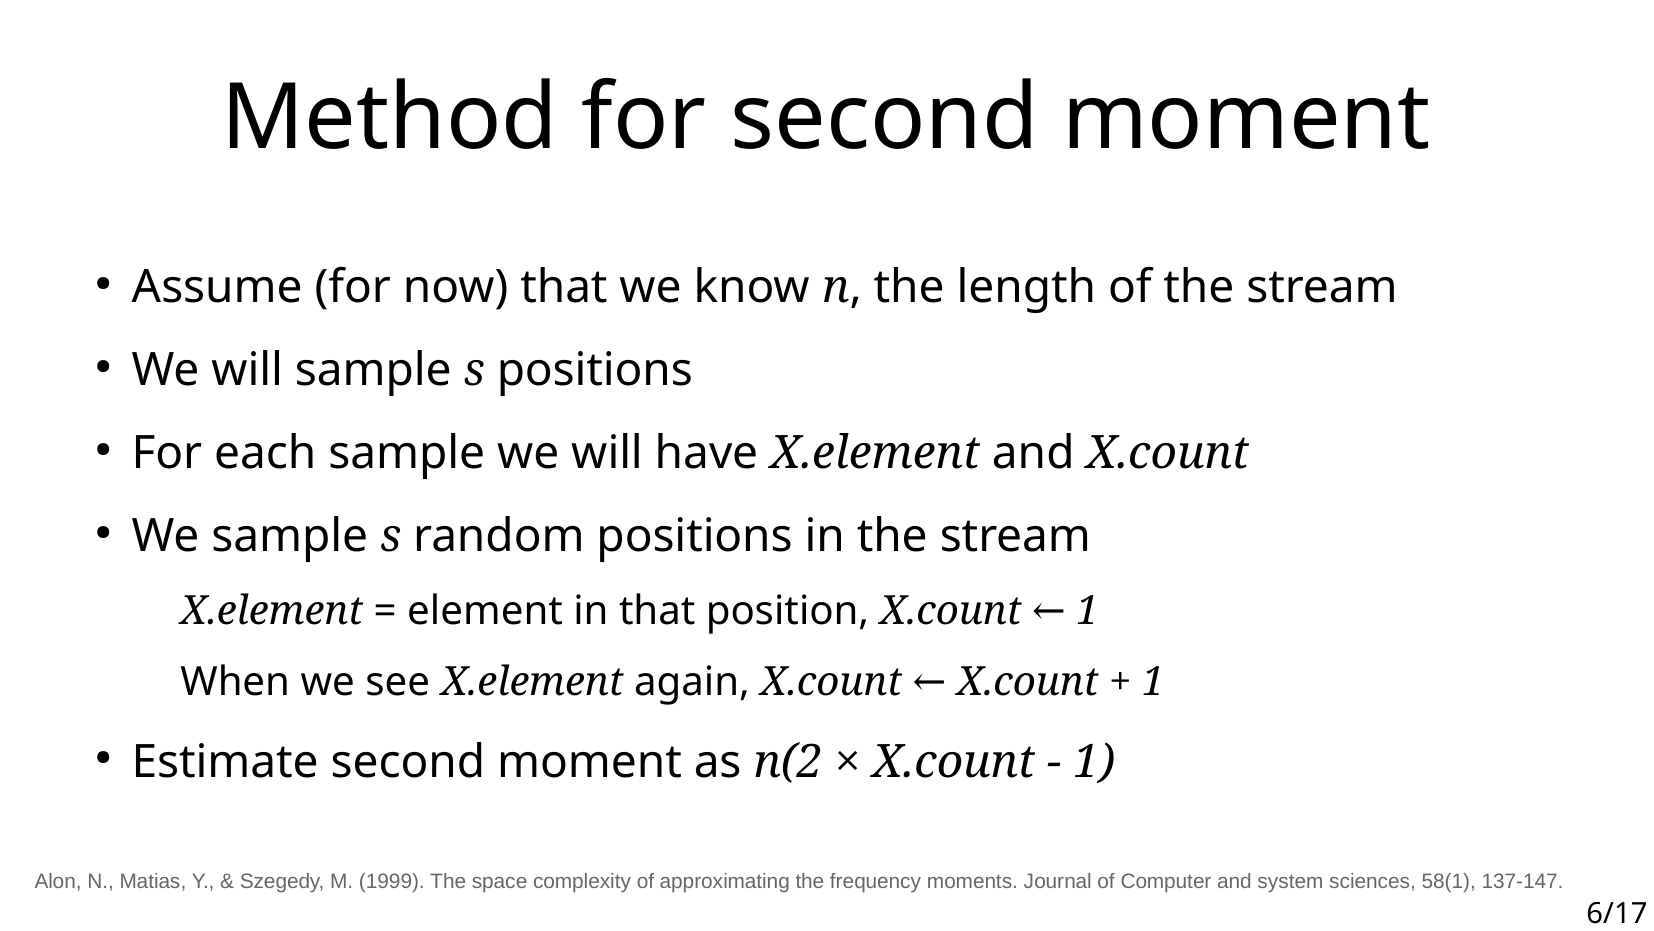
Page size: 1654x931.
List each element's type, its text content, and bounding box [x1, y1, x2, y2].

text_box Alon, N., Matias, Y., & Szegedy, M. (1999). The space complexity of approximating the frequency moments. Journal of Computer and system sciences, 58(1), 137-147. [19, 862, 1579, 901]
list Assume (for now) that we know n, the length of the stream We will sample s positions For each sample we will have X.element and X.count We sample s random positions in the stream X.element = element in that position, X.count ← 1 When we see X.element again, X.count ← X.count + 1 Estimate second moment as n(2 × X.count - 1) [82, 253, 1571, 793]
title Method for second moment [82, 1, 1571, 226]
